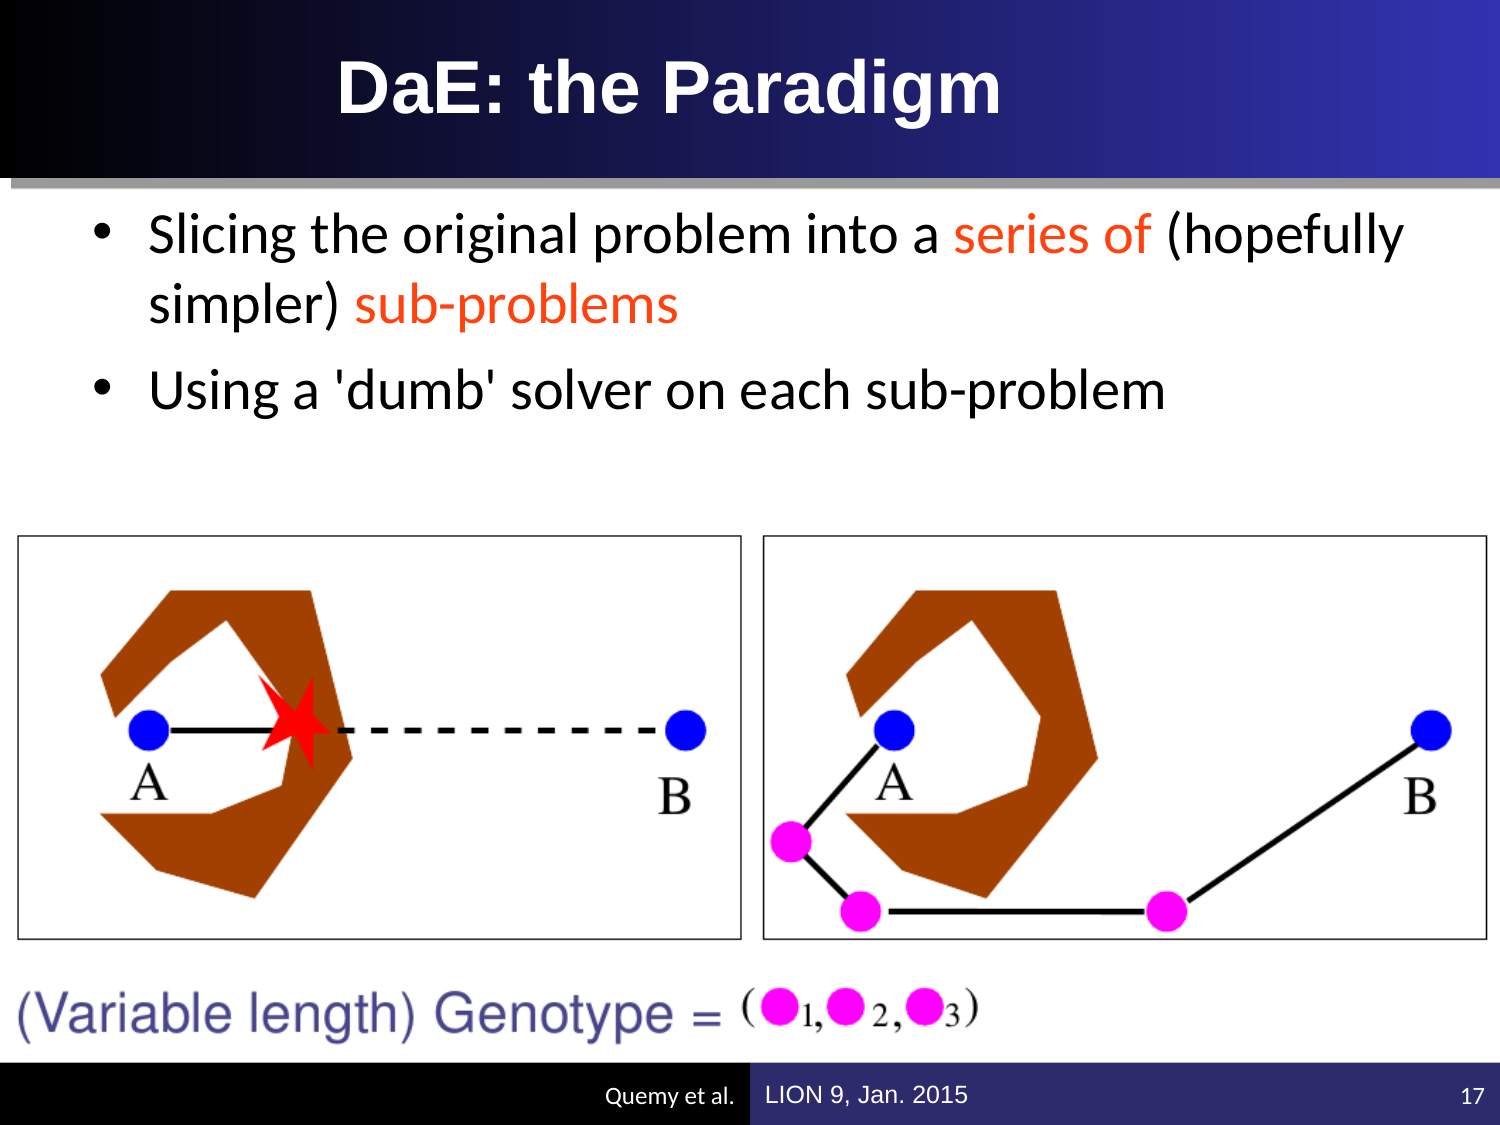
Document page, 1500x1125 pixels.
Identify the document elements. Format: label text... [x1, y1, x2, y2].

list Slicing the original problem into a series of (hopefully simpler) sub-problems Using a 'dumb' solver on each sub-problem [77, 187, 1488, 510]
text_box DaE: the Paradigm [322, 31, 1500, 137]
list Slicing the original problem into a series of (hopefully simpler) sub-problems Using a 'dumb' solver on each sub-problem [77, 1059, 1488, 1125]
picture [2, 510, 1500, 1059]
